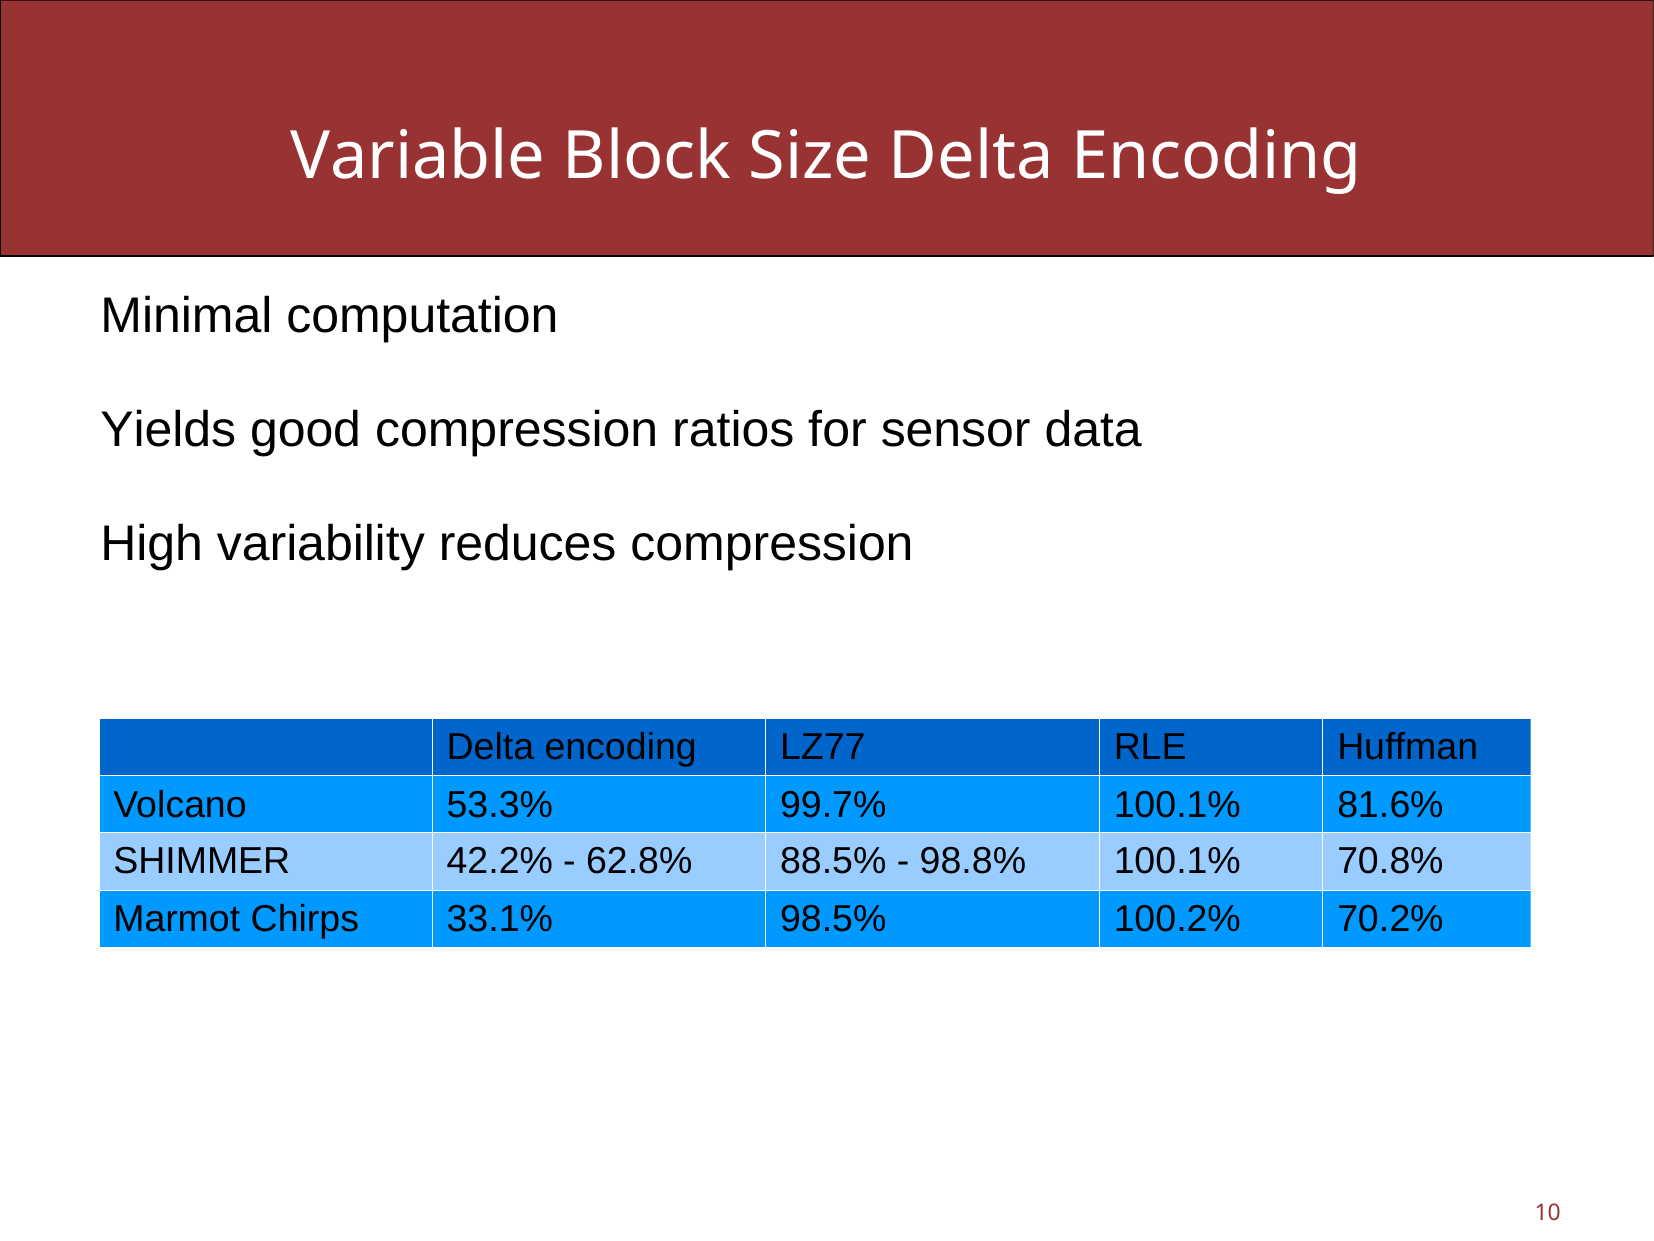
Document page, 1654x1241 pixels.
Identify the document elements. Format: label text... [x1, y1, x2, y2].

title Variable Block Size Delta Encoding [82, 56, 1571, 250]
list Minimal computation Yields good compression ratios for sensor data High variability reduces compression [82, 290, 1571, 1094]
picture [98, 717, 1531, 948]
